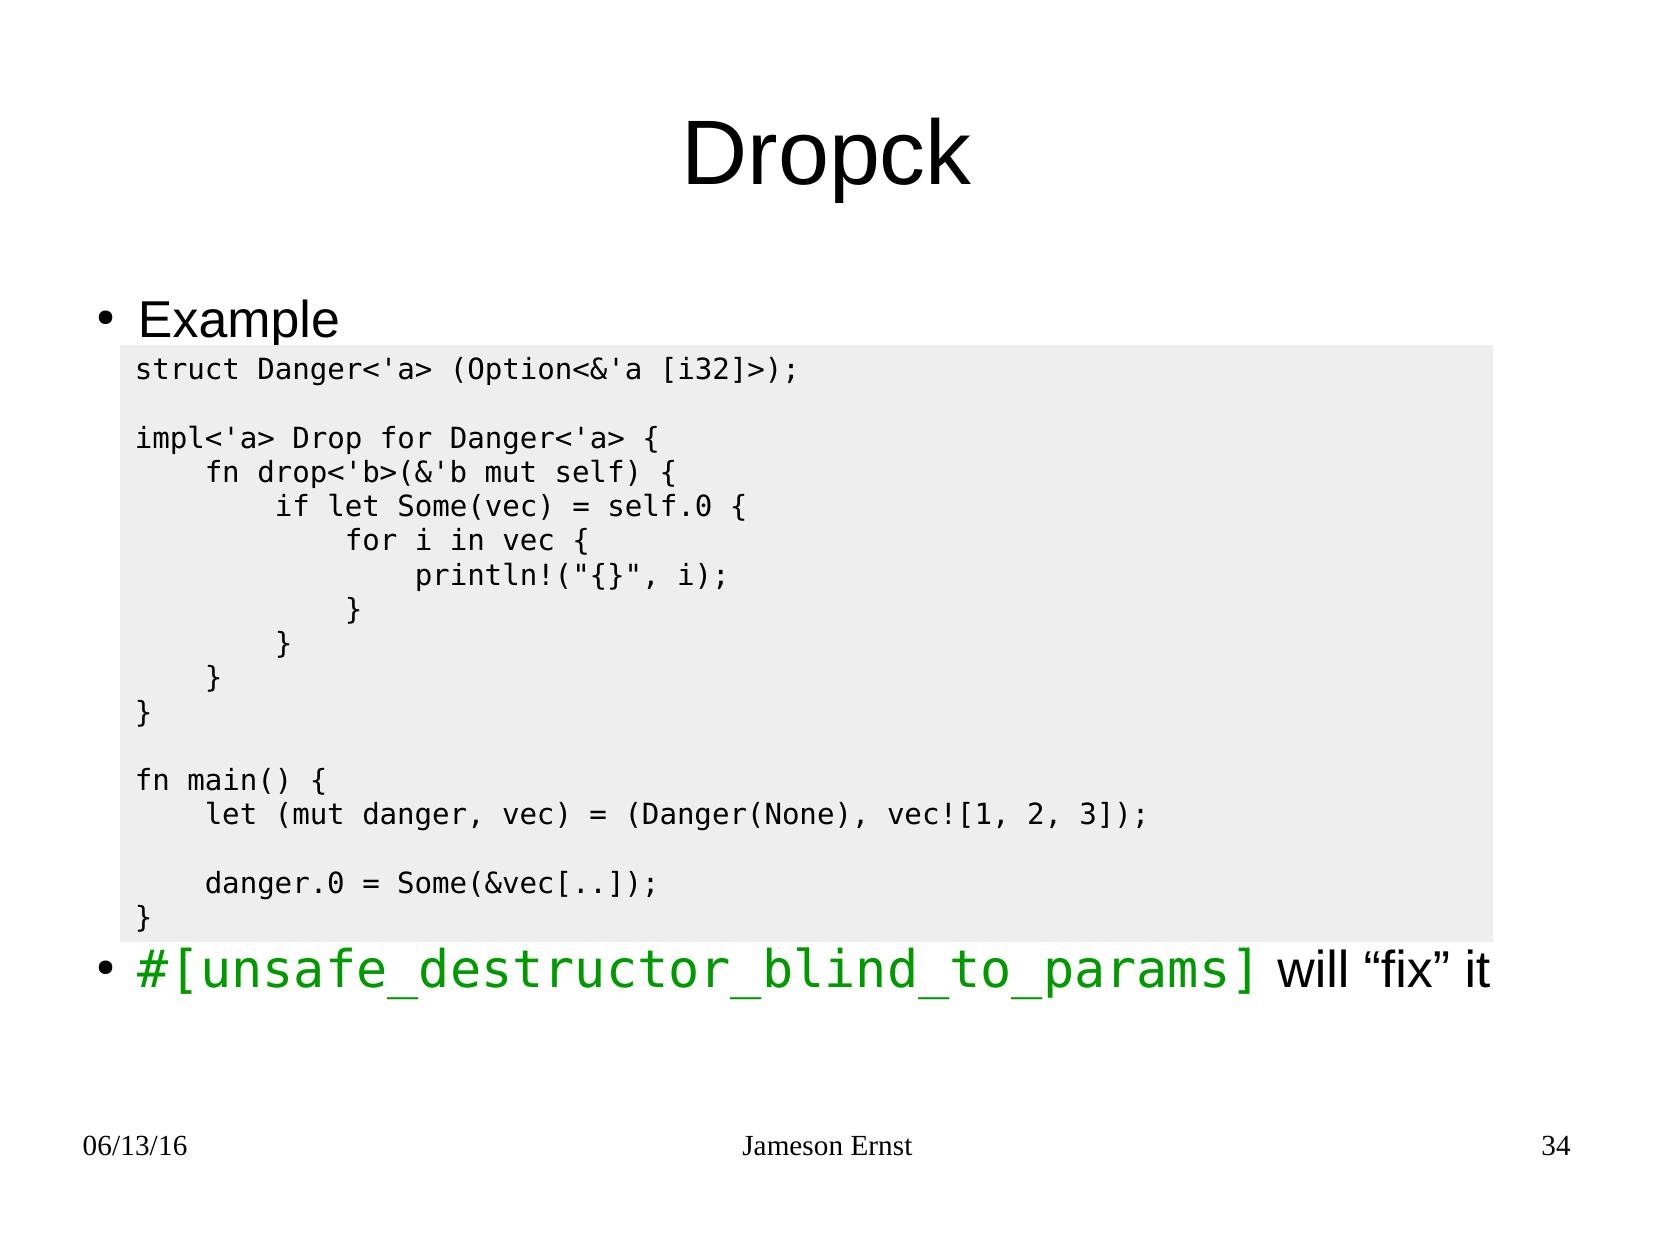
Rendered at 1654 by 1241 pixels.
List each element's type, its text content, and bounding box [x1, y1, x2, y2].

text_box struct Danger<'a> (Option<&'a [i32]>); impl<'a> Drop for Danger<'a> { fn drop<'b>(&'b mut self) { if let Some(vec) = self.0 { for i in vec { println!("{}", i); } } } } fn main() { let (mut danger, vec) = (Danger(None), vec![1, 2, 3]); danger.0 = Some(&vec[..]); } [120, 345, 1494, 943]
list Example #[unsafe_destructor_blind_to_params] will “fix” it [82, 290, 1571, 1010]
title Dropck [82, 49, 1571, 257]
